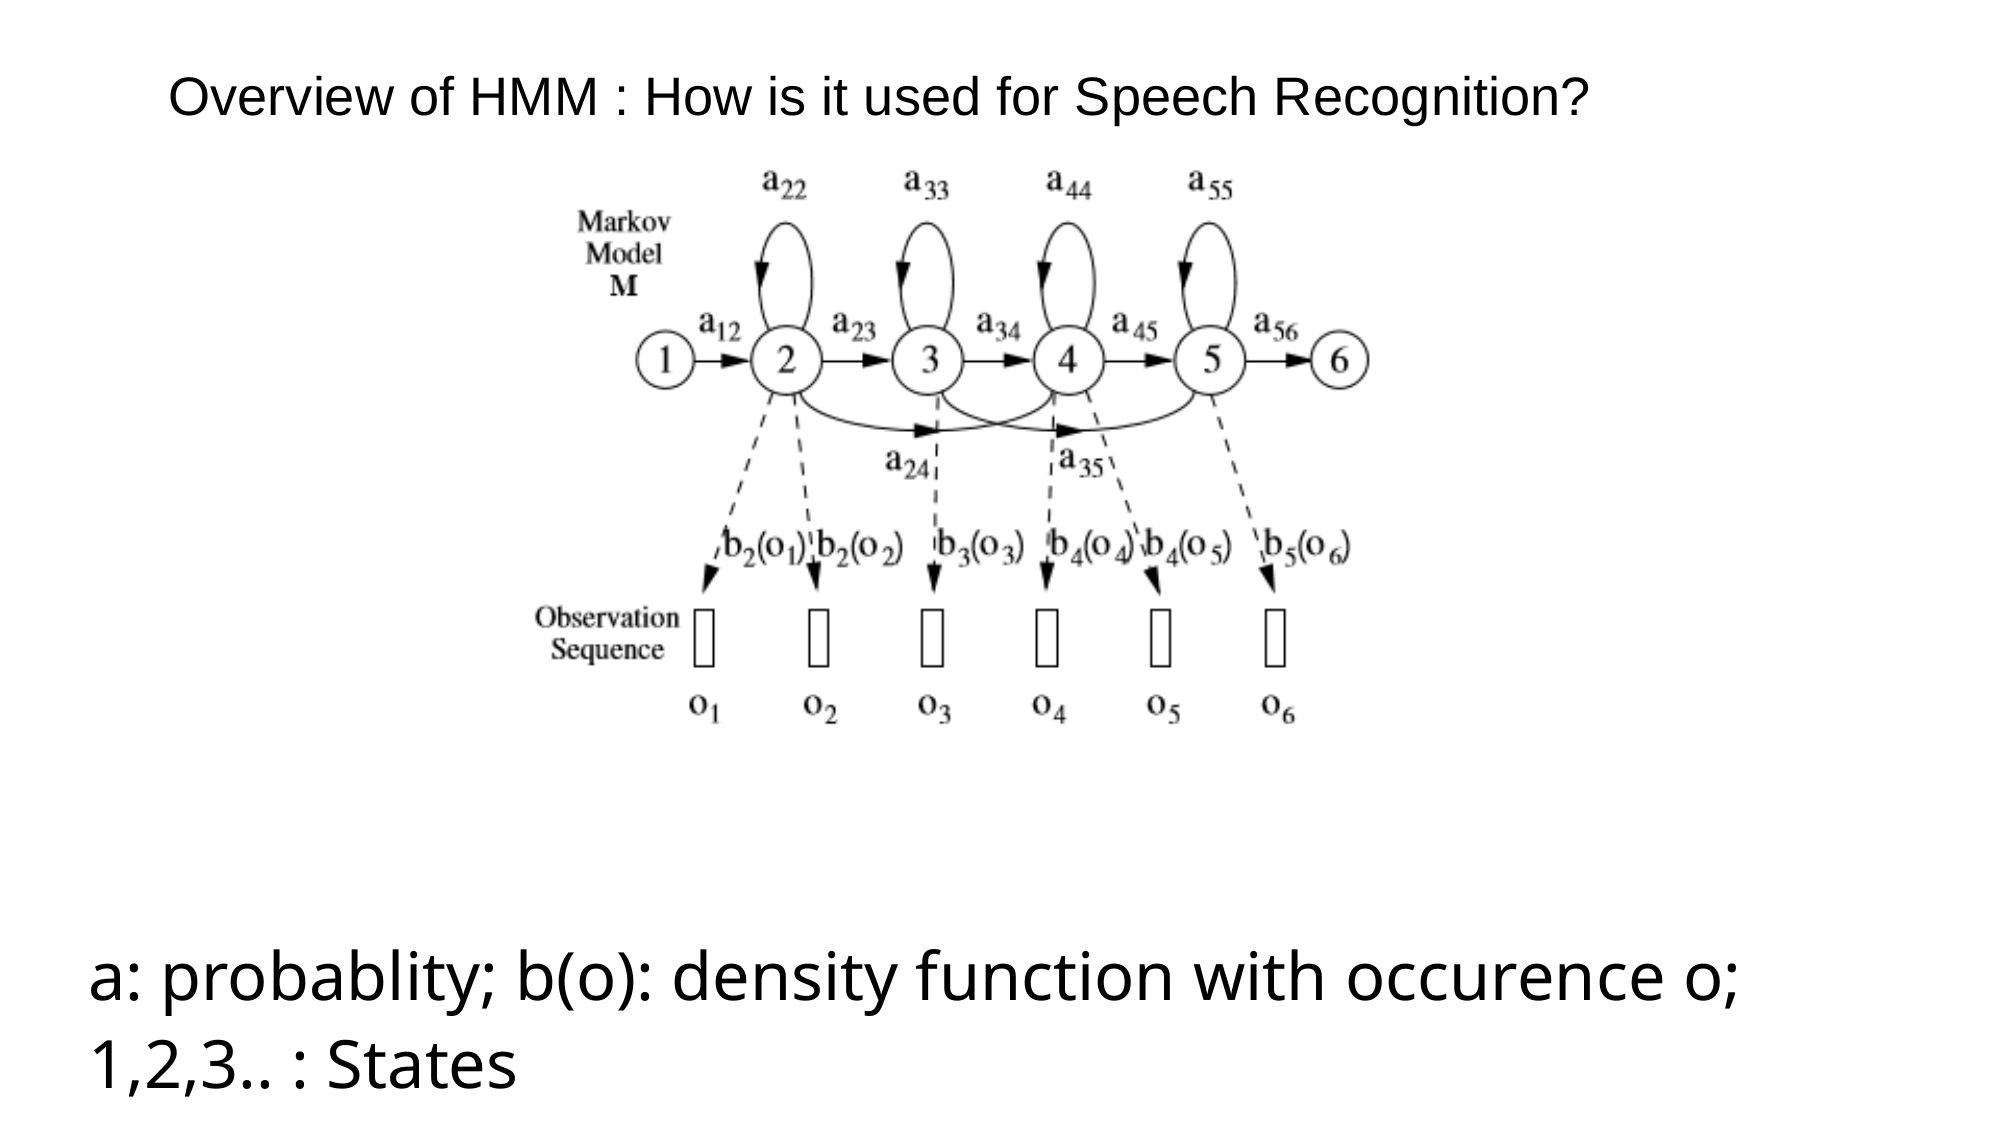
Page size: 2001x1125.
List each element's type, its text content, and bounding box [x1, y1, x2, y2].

text_box Overview of HMM : How is it used for Speech Recognition? [153, 59, 1772, 166]
picture [515, 166, 1428, 789]
list a: probablity; b(o): density function with occurence o; 1,2,3.. : States [68, 252, 1932, 1000]
